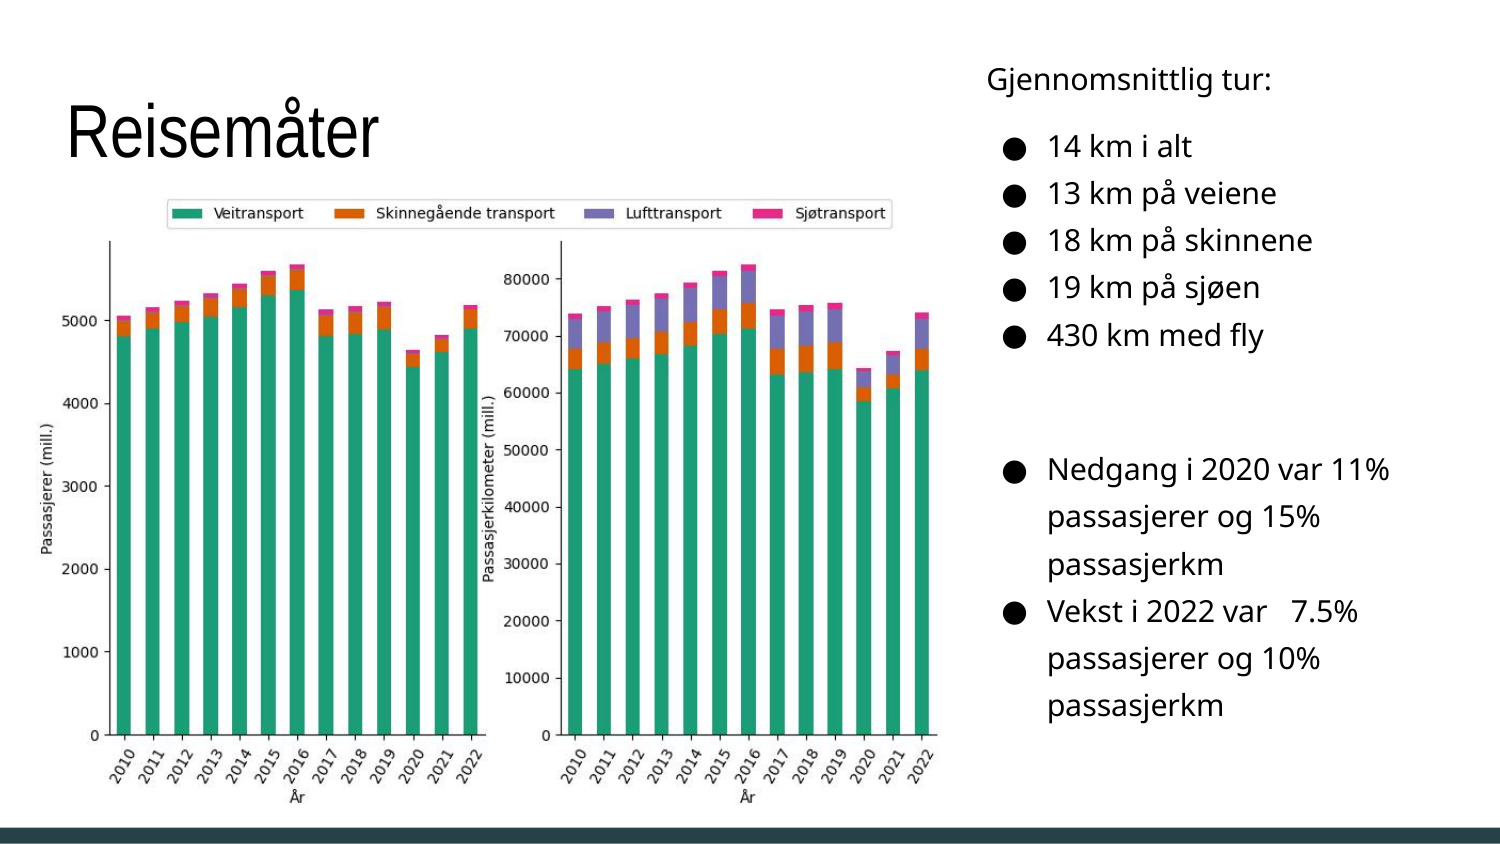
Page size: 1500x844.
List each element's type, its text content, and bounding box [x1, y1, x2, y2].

list Gjennomsnittlig tur: 14 km i alt 13 km på veiene 18 km på skinnene 19 km på sjøen 430 km med fly Nedgang i 2020 var 11% passasjerer og 15% passasjerkm Vekst i 2022 var 7.5% passasjerer og 10% passasjerkm [971, 36, 1449, 752]
picture [27, 177, 947, 805]
title Reisemåter [51, 51, 971, 189]
